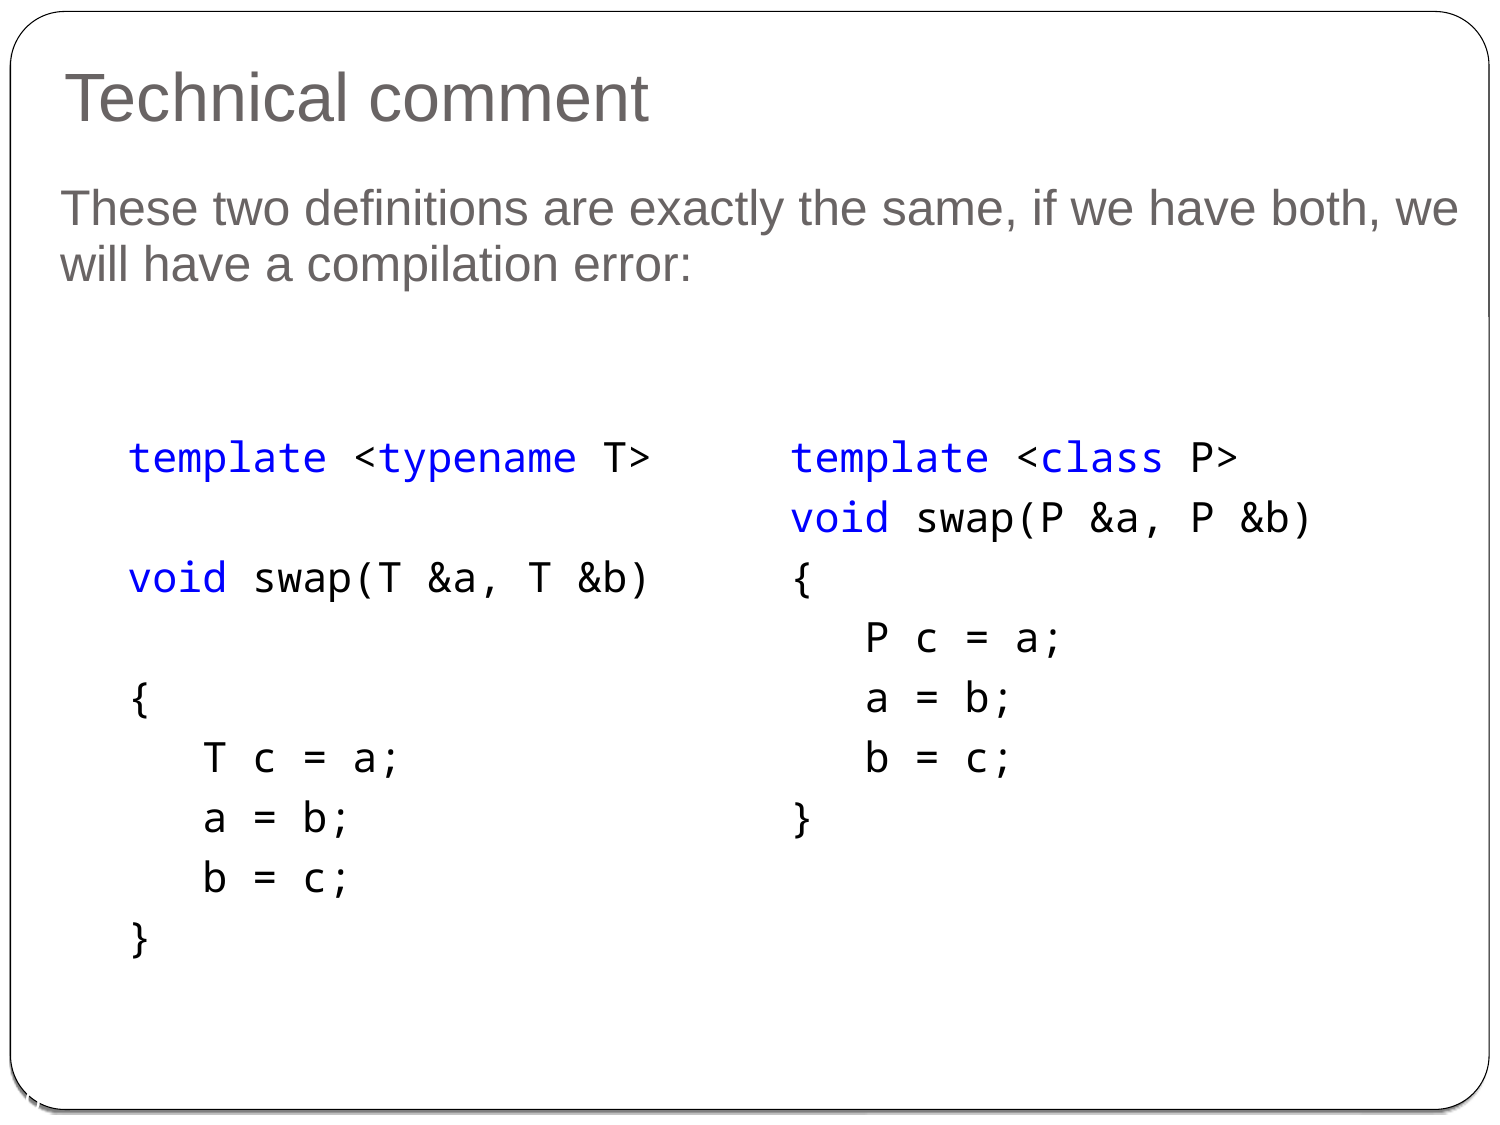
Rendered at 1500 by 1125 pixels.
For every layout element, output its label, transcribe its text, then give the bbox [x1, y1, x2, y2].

slide_number <number> [0, 1074, 50, 1125]
title Technical comment [50, 45, 1450, 150]
text_box These two definitions are exactly the same, if we have both, we will have a compilation error: [60, 179, 1465, 348]
text_box template <typename T> void swap(T &a, T &b) { T c = a; a = b; b = c; } [112, 413, 688, 969]
text_box template <class P> void swap(P &a, P &b) { P c = a; a = b; b = c; } [774, 413, 1363, 969]
